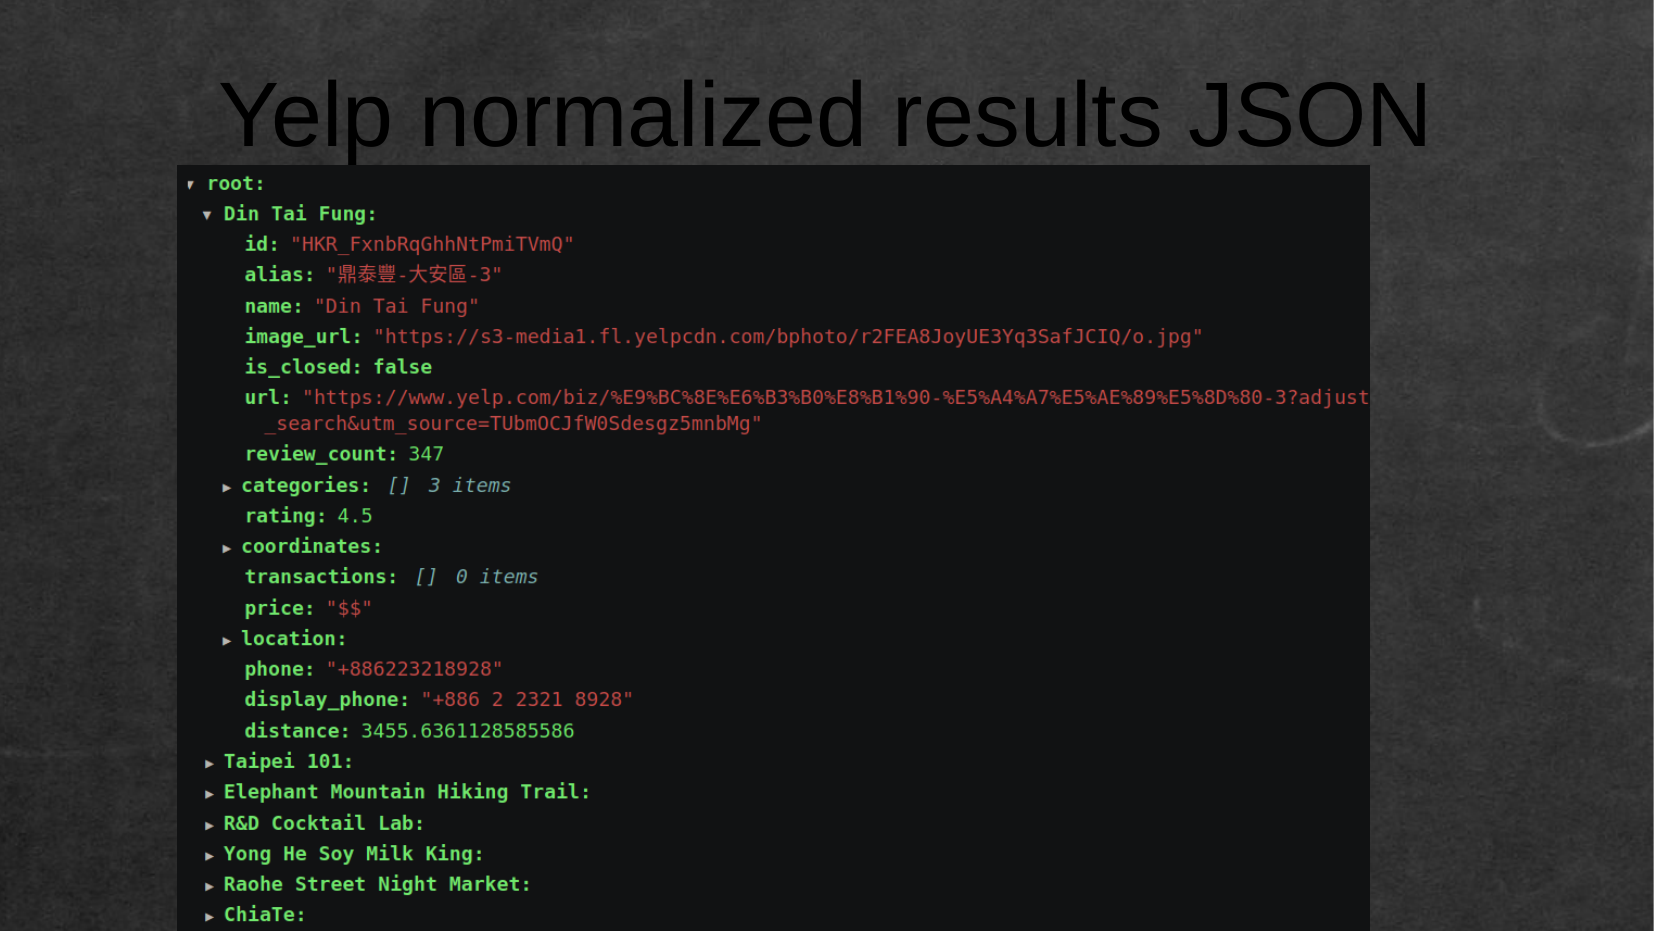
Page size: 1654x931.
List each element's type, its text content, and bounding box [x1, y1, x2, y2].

picture [0, 0, 1654, 931]
title Yelp normalized results JSON [82, 37, 1571, 193]
